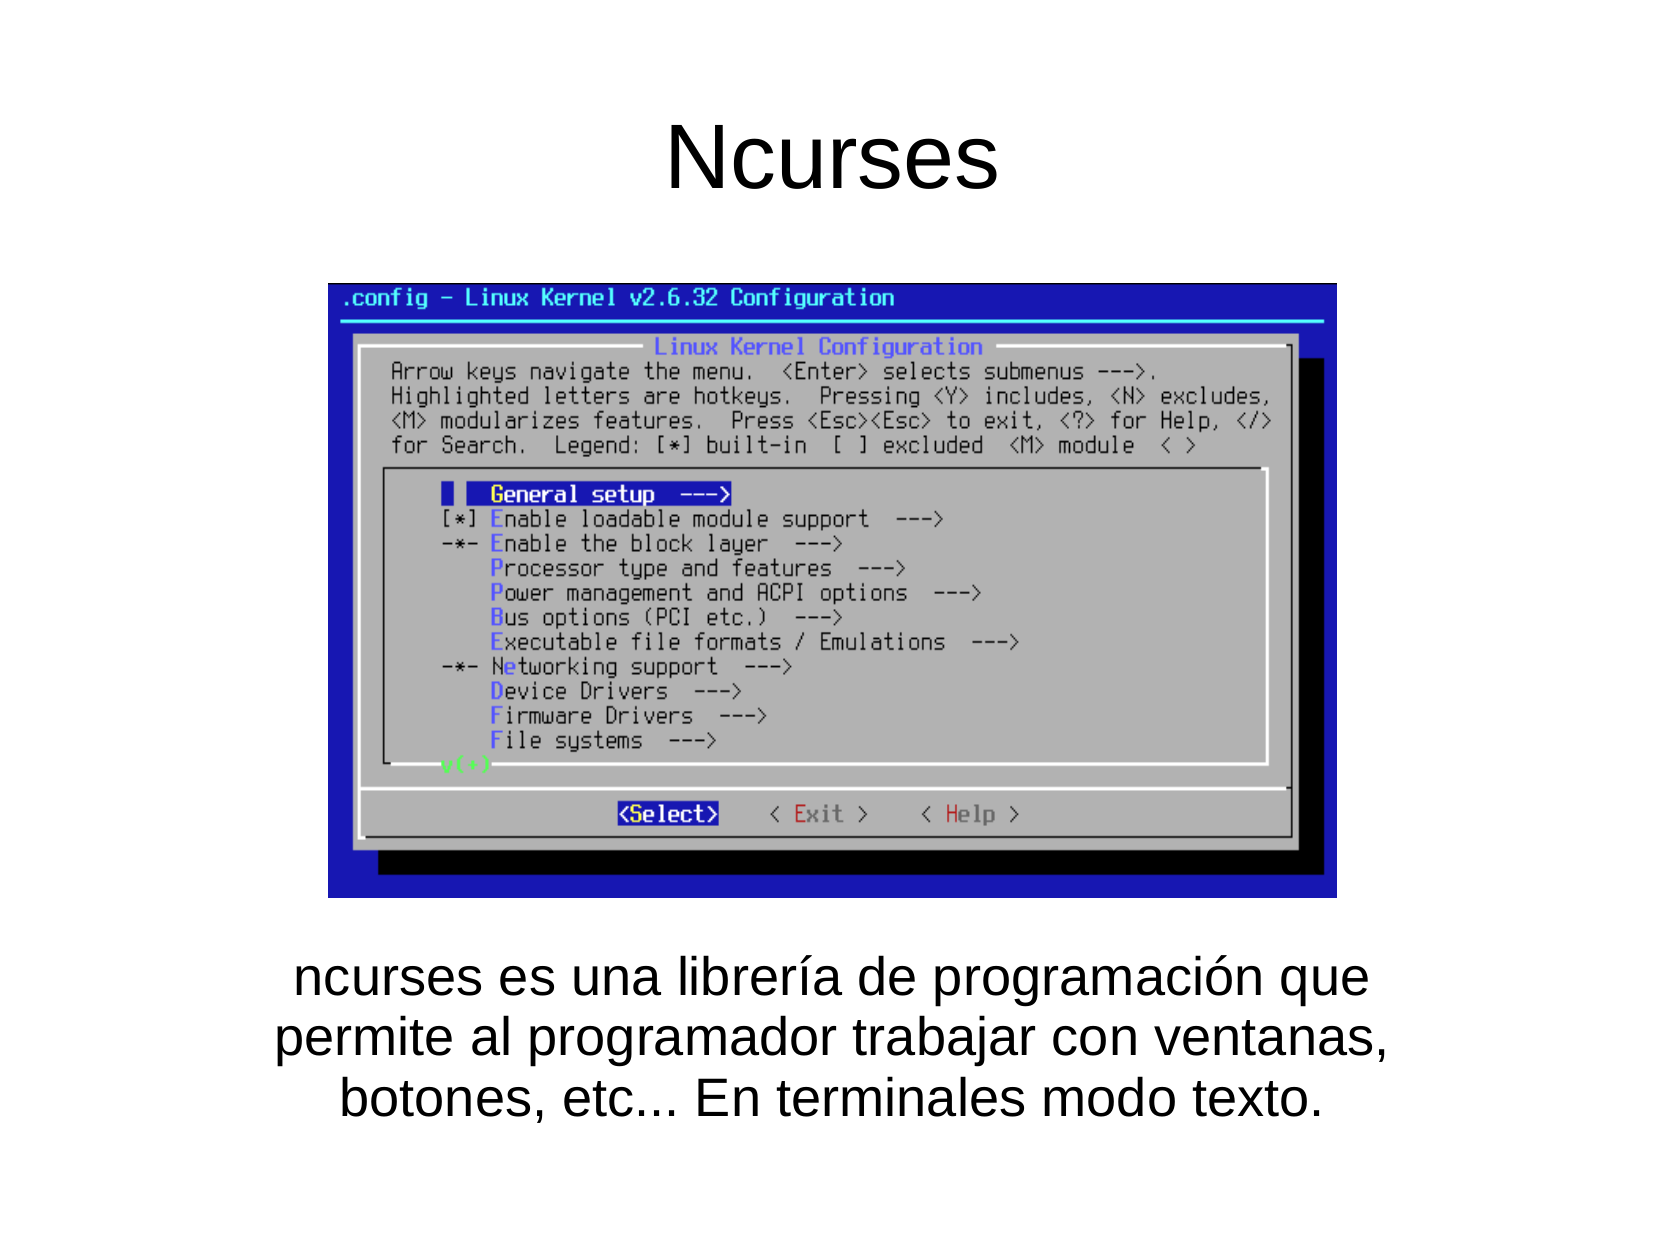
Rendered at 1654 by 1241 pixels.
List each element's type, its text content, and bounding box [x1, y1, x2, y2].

title Ncurses [572, 52, 1093, 260]
text_box ncurses es una librería de programación que permite al programador trabajar con ventanas, botones, etc... En terminales modo texto. [188, 938, 1477, 1136]
picture [328, 283, 1337, 898]
